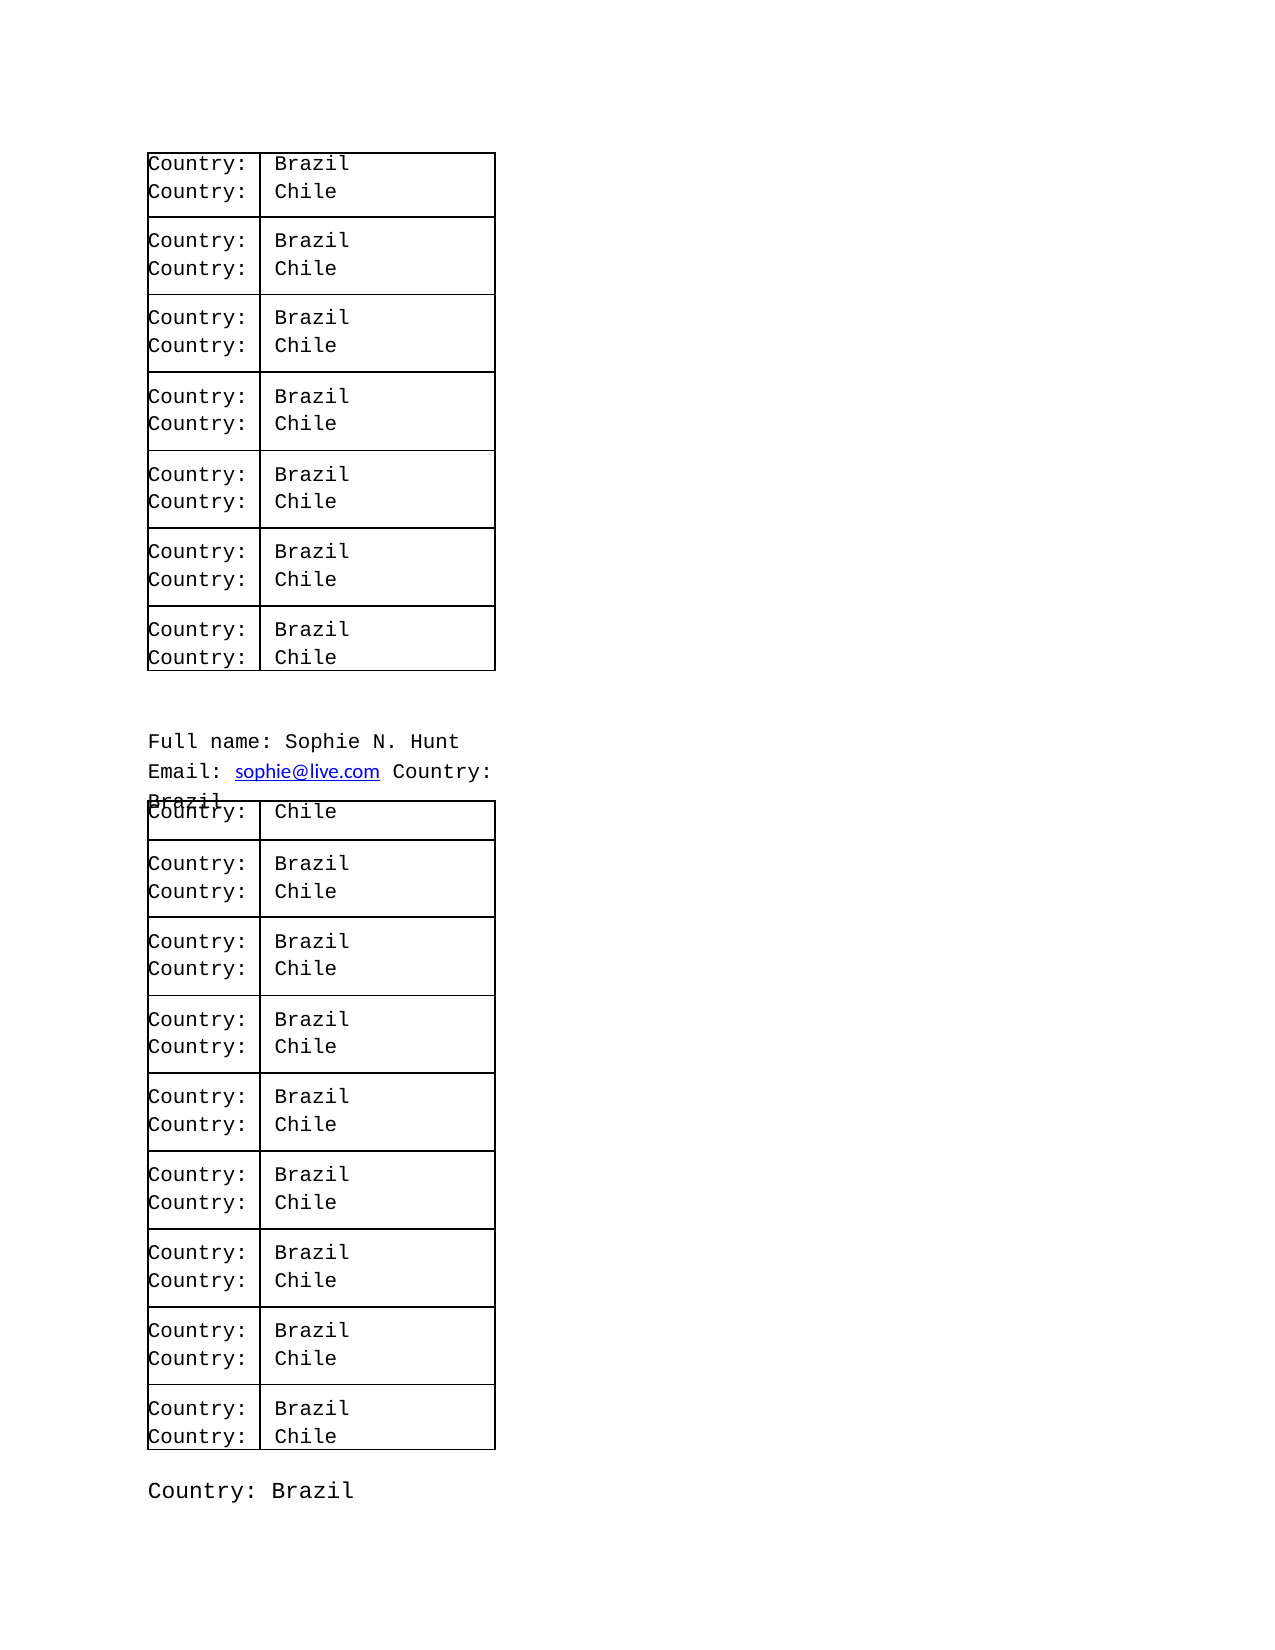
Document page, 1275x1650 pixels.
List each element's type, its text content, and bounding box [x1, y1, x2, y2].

table_cell Brazil Chile [261, 529, 494, 605]
table_cell Brazil Chile [261, 1152, 494, 1228]
table_cell Brazil Chile [261, 918, 494, 995]
table_cell Country: Country: [149, 1308, 259, 1384]
table_cell Country: Country: [149, 529, 259, 605]
table_cell Country: Country: [149, 1385, 259, 1449]
table_cell Brazil Chile [261, 373, 494, 450]
table_cell Brazil Chile [261, 1385, 494, 1449]
table_cell Country: Country: [149, 607, 259, 670]
table_header Country: [149, 802, 259, 839]
table_cell Country: Country: [149, 373, 259, 450]
table_cell Brazil Chile [261, 295, 494, 371]
table_cell Country: Country: [149, 996, 259, 1072]
table_cell Brazil Chile [261, 451, 494, 527]
table_header Country: Country: [149, 154, 259, 216]
table_cell Country: Country: [149, 1074, 259, 1150]
table_header Brazil Chile [261, 154, 494, 216]
table_cell Country: Country: [149, 295, 259, 371]
table_cell Country: Country: [149, 1230, 259, 1306]
table_cell Brazil Chile [261, 996, 494, 1072]
table_cell Country: Country: [149, 218, 259, 294]
text_box Country: Brazil [147, 1475, 358, 1502]
table_header Chile [261, 802, 494, 839]
table_cell Brazil Chile [261, 607, 494, 670]
table_cell Brazil Chile [261, 1308, 494, 1384]
table_cell Brazil Chile [261, 1074, 494, 1150]
table_cell Brazil Chile [261, 218, 494, 294]
table_cell Country: Country: [149, 451, 259, 527]
table_cell Country: Country: [149, 918, 259, 995]
table_cell Brazil Chile [261, 1230, 494, 1306]
text_box Full name: Sophie N. Hunt Email: sophie@live.com Country: Brazil [147, 722, 495, 800]
table_cell Country: Country: [149, 1152, 259, 1228]
table_cell Brazil Chile [261, 841, 494, 916]
table_cell Country: Country: [149, 841, 259, 916]
